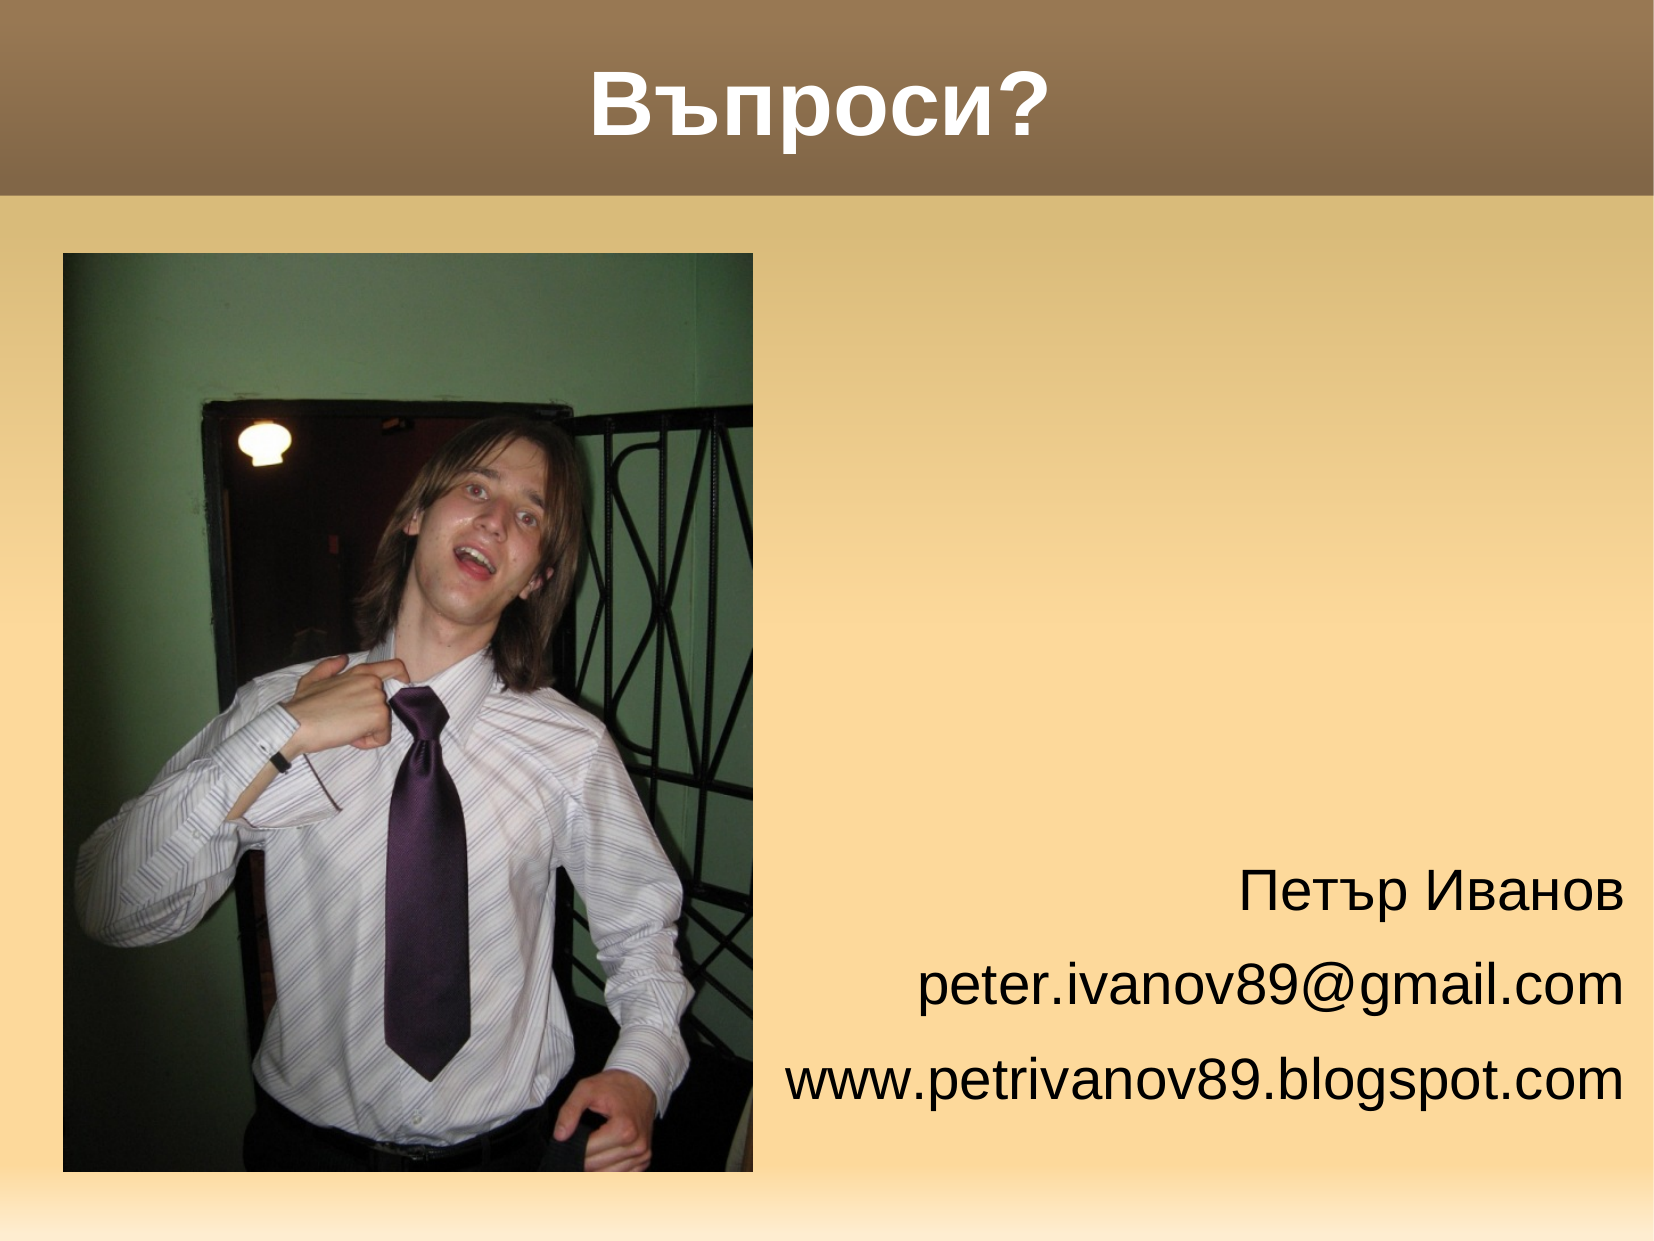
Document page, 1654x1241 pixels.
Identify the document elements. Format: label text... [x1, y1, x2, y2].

picture [0, 0, 1654, 1241]
list Петър Иванов peter.ivanov89@gmail.com www.petrivanov89.blogspot.com [82, 290, 1626, 1183]
title Въпроси? [76, 7, 1565, 200]
